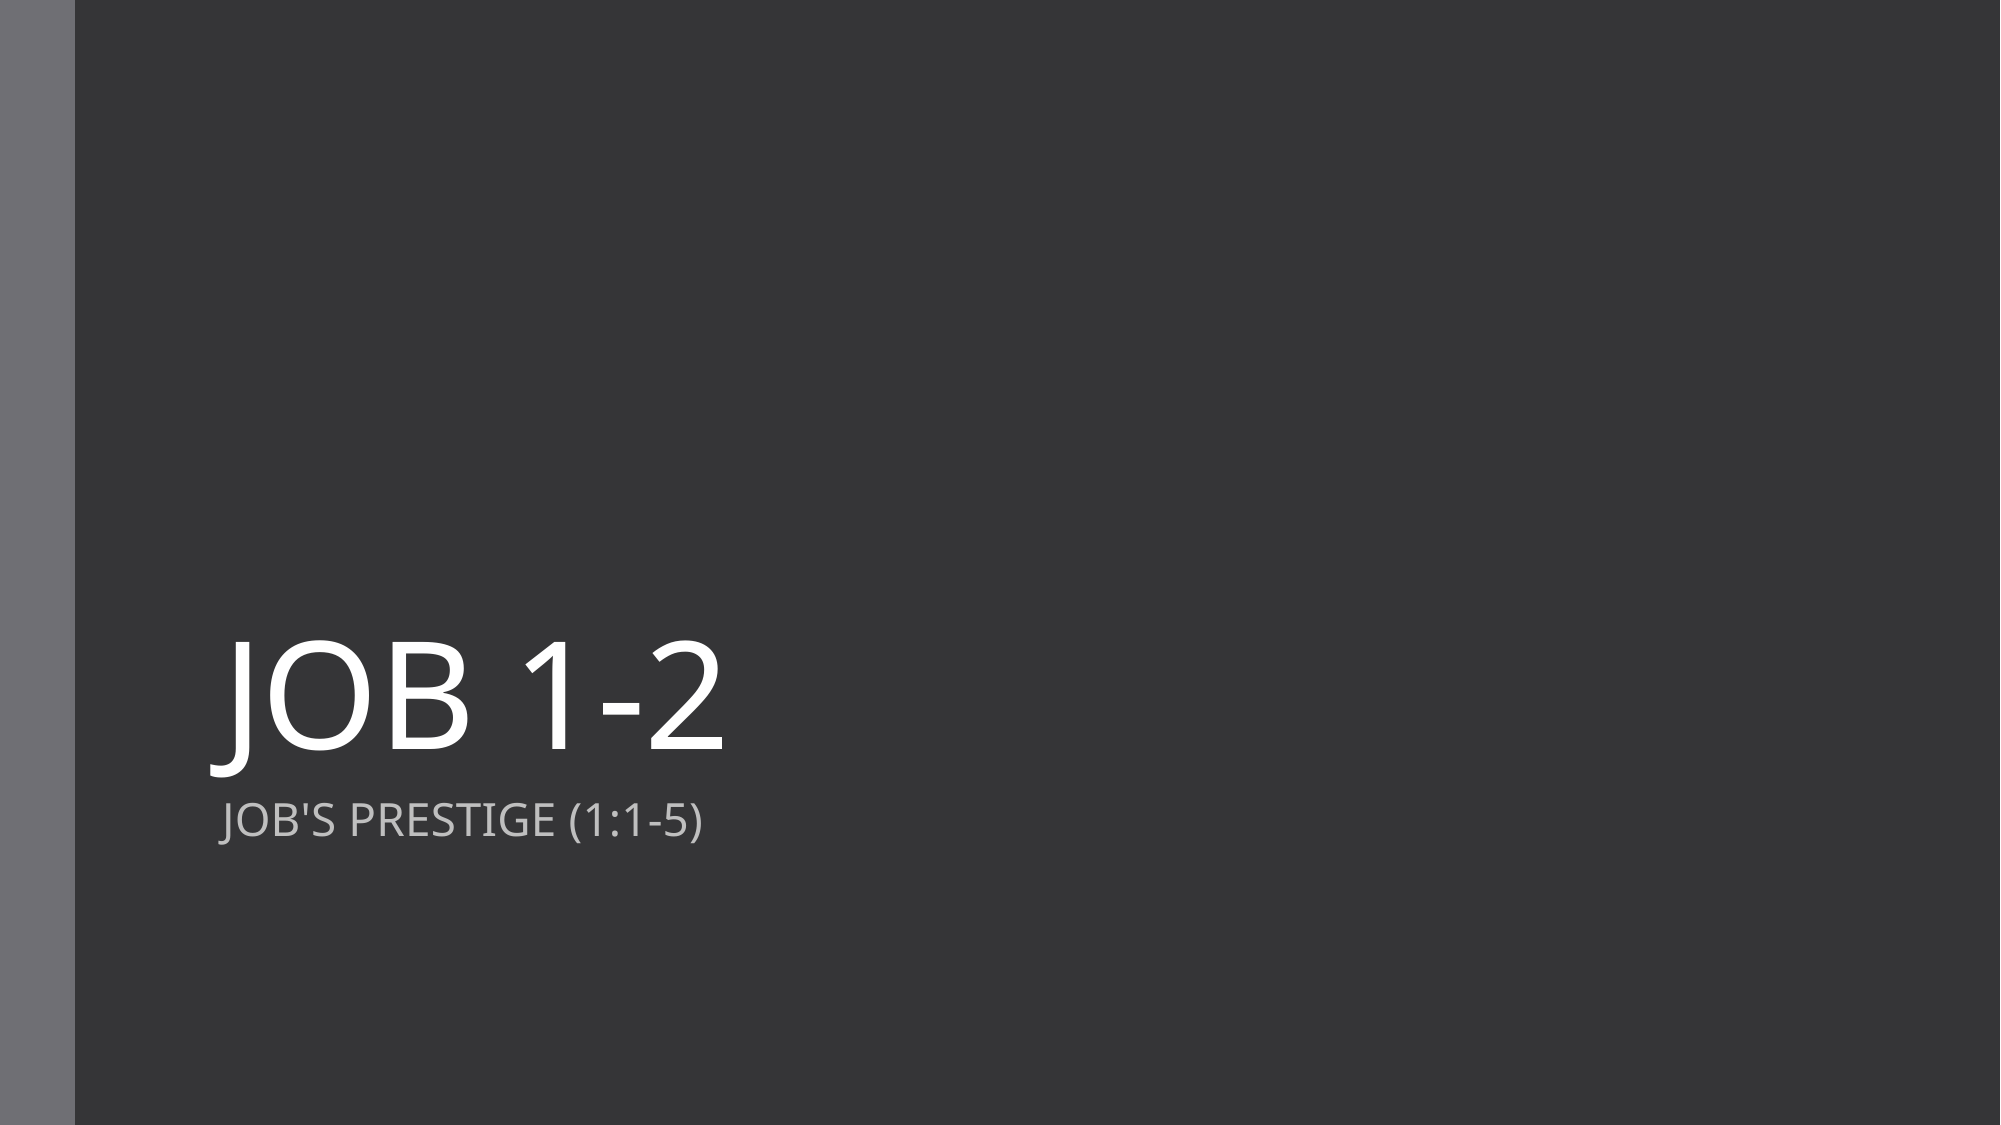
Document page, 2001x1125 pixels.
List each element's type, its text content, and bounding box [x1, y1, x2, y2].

subtitle JOB'S PRESTIGE (1:1-5) [206, 787, 1752, 1066]
title JOB 1-2 [206, 124, 1752, 787]
